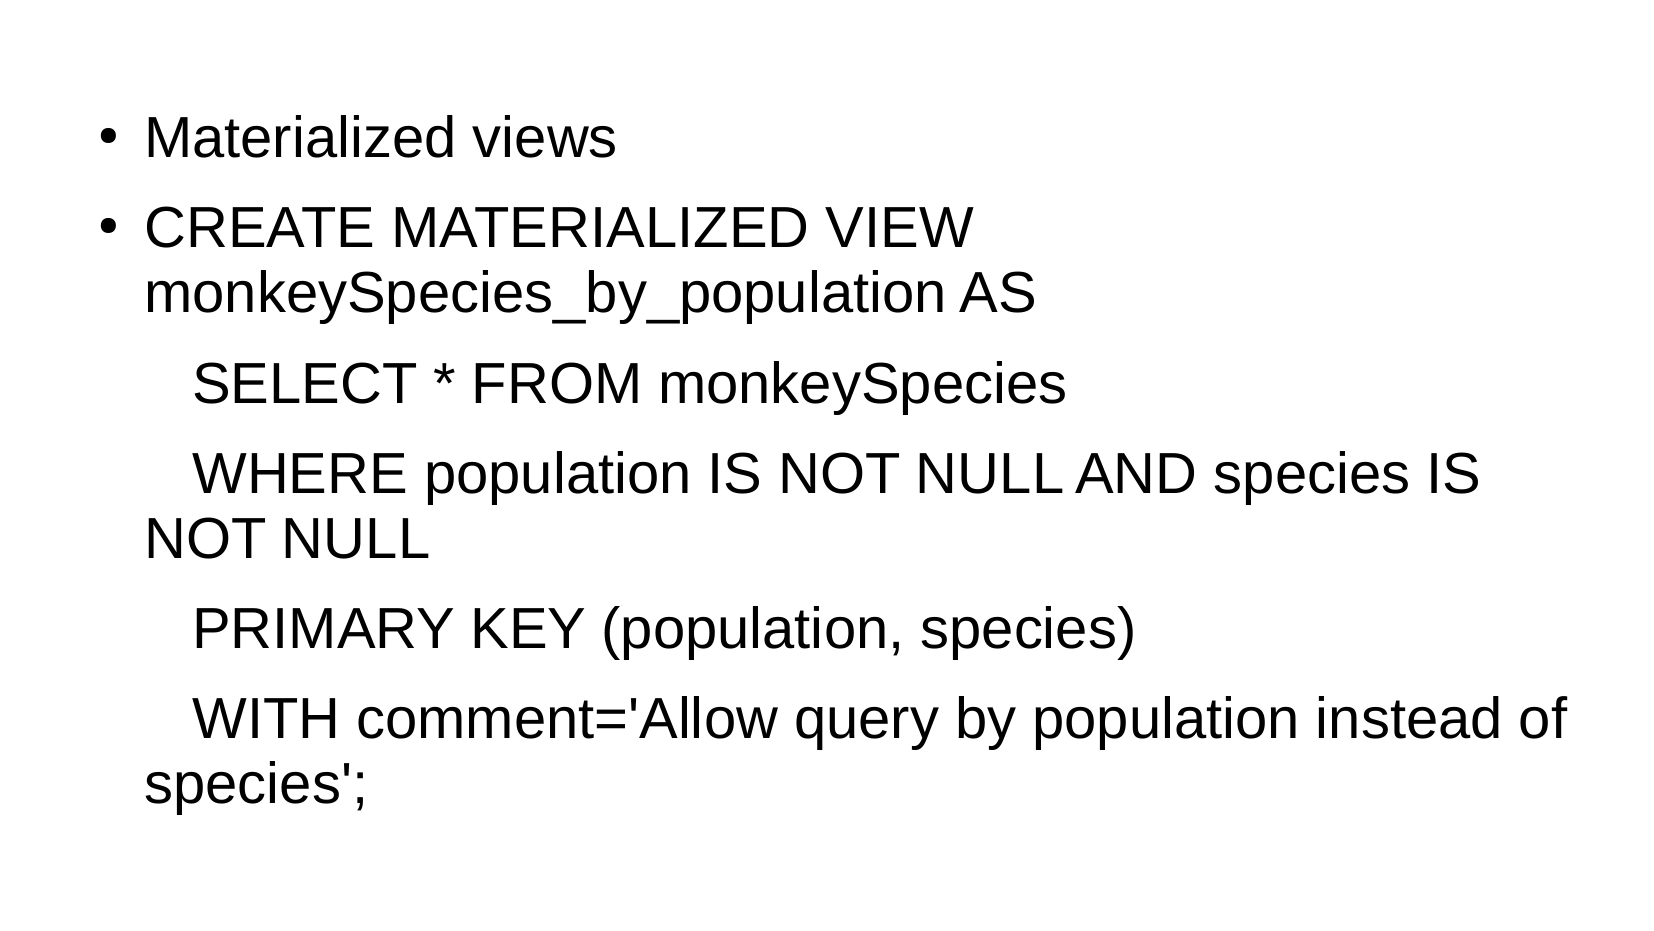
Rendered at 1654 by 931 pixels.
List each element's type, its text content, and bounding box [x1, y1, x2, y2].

list Materialized views CREATE MATERIALIZED VIEW monkeySpecies_by_population AS SELECT * FROM monkeySpecies WHERE population IS NOT NULL AND species IS NOT NULL PRIMARY KEY (population, species) WITH comment='Allow query by population instead of species'; [82, 105, 1571, 826]
